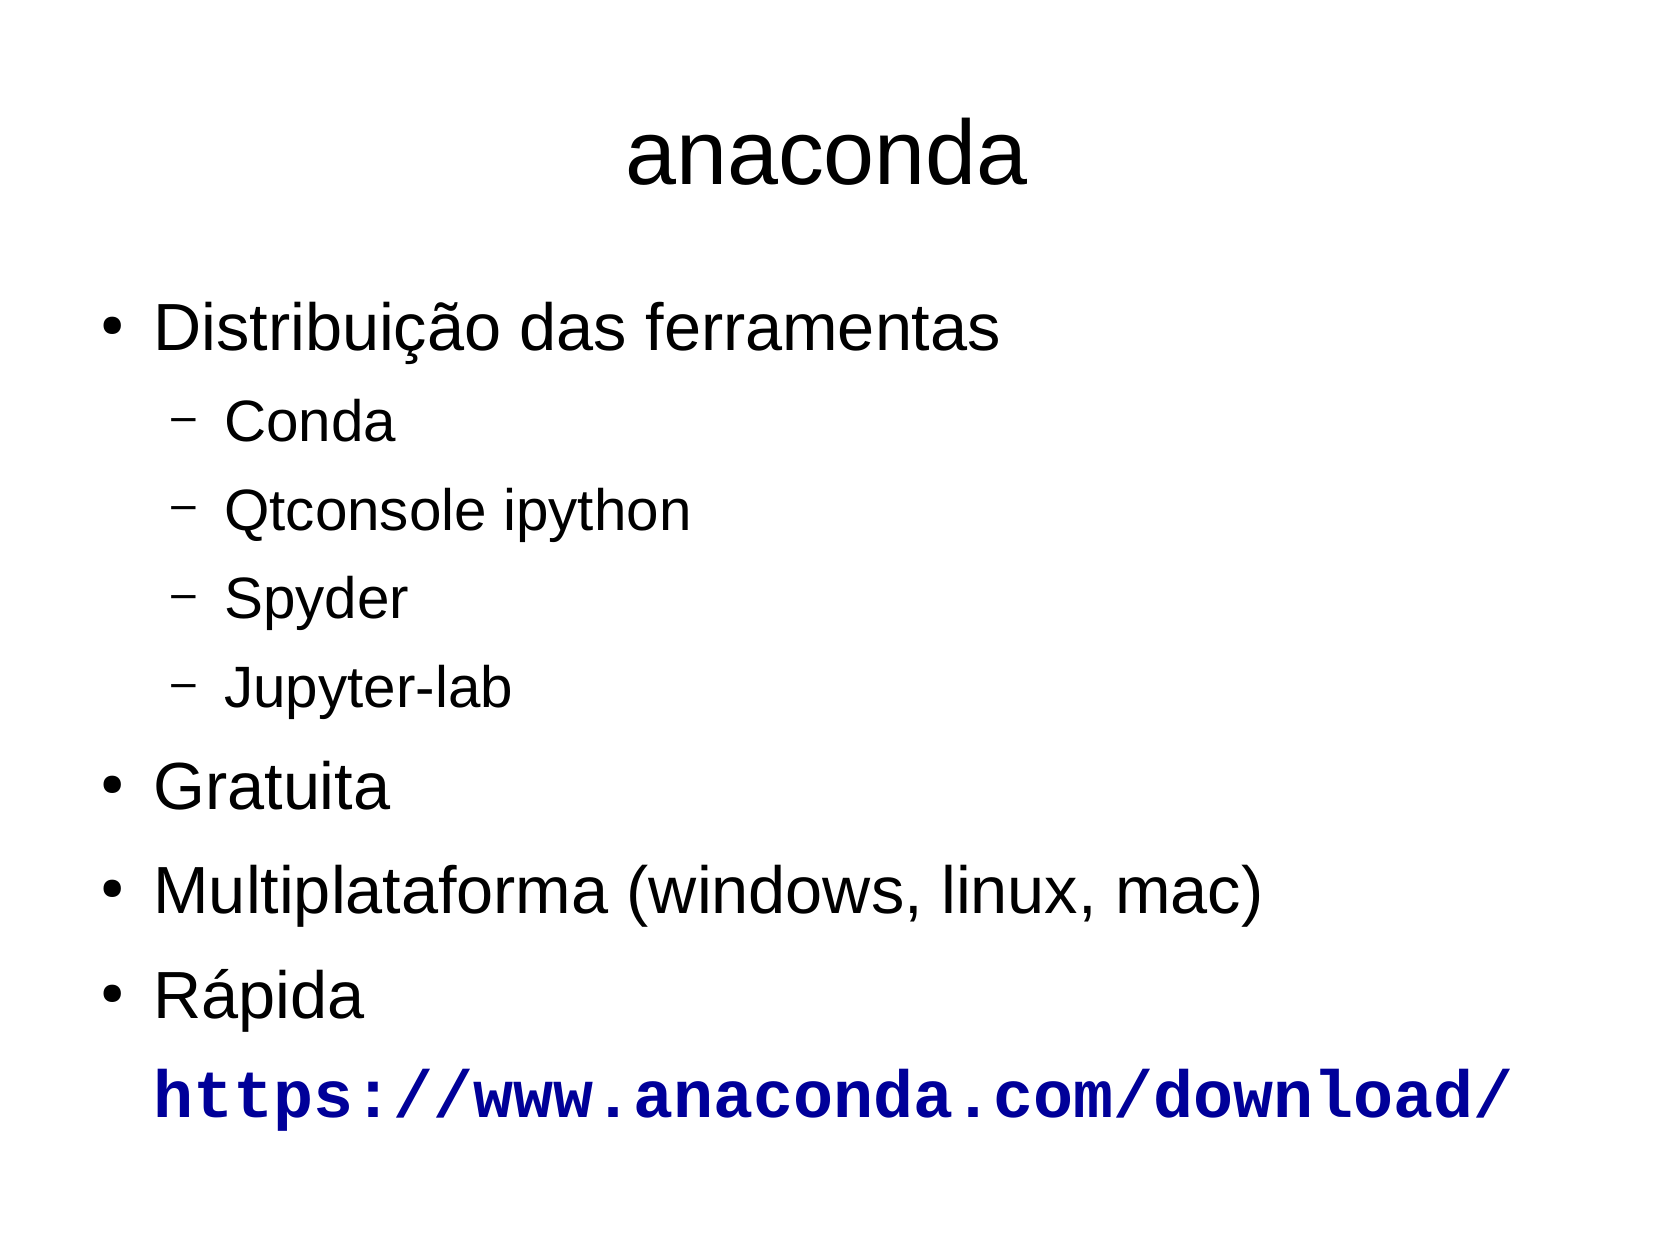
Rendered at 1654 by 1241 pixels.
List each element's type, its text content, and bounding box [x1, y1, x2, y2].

list Distribuição das ferramentas Conda Qtconsole ipython Spyder Jupyter-lab Gratuita Multiplataforma (windows, linux, mac) Rápida https://www.anaconda.com/download/ [82, 290, 1571, 1170]
title anaconda [82, 49, 1571, 257]
